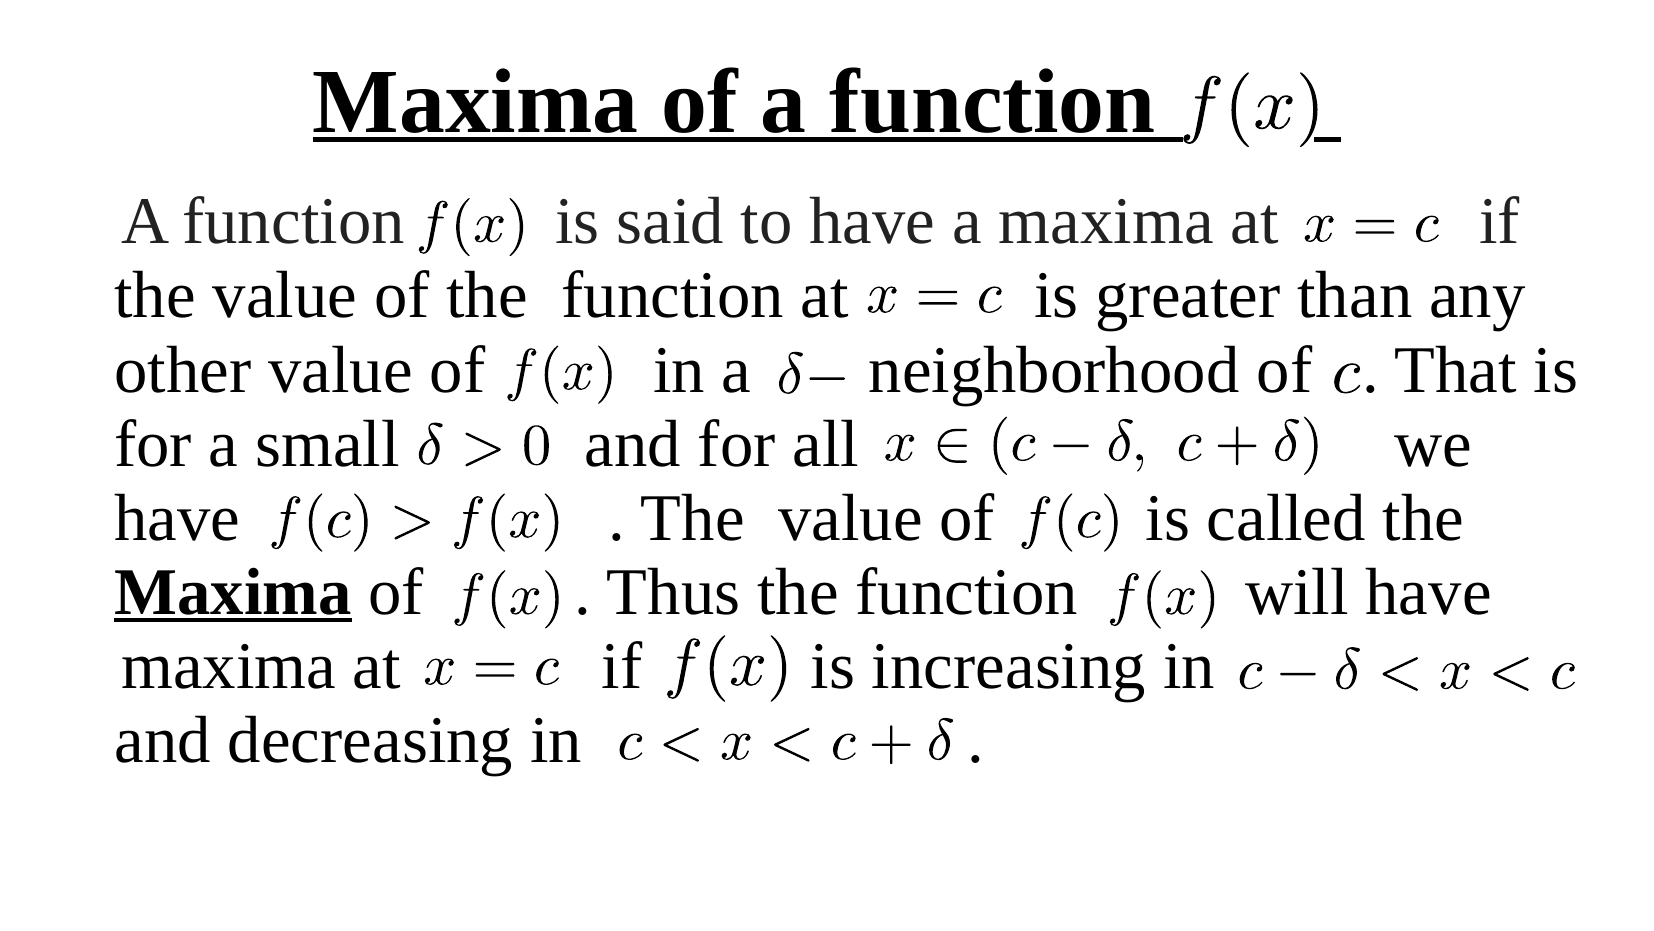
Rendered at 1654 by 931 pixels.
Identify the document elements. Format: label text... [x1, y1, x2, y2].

text_box [454, 570, 559, 629]
text_box [619, 717, 954, 765]
text_box [666, 635, 787, 702]
text_box [1334, 363, 1361, 394]
text_box [885, 416, 1318, 475]
text_box [418, 198, 524, 257]
text_box [418, 422, 549, 467]
subtitle A function is said to have a maxima at if the value of the function at is greater than any other value of in a neighborhood of . That is for a small and for all we have . The value of is called the Maxima of . Thus the function will have maxima at if is increasing in and decreasing in . [47, 184, 1607, 863]
text_box [424, 658, 559, 685]
text_box [507, 345, 612, 404]
text_box [1239, 647, 1575, 691]
text_box [1183, 72, 1318, 148]
text_box [1109, 570, 1215, 629]
text_box [1021, 493, 1118, 552]
title Maxima of a function [82, 37, 1571, 166]
text_box [867, 286, 1002, 313]
text_box [271, 493, 559, 552]
text_box [1304, 215, 1439, 243]
text_box [778, 351, 845, 394]
